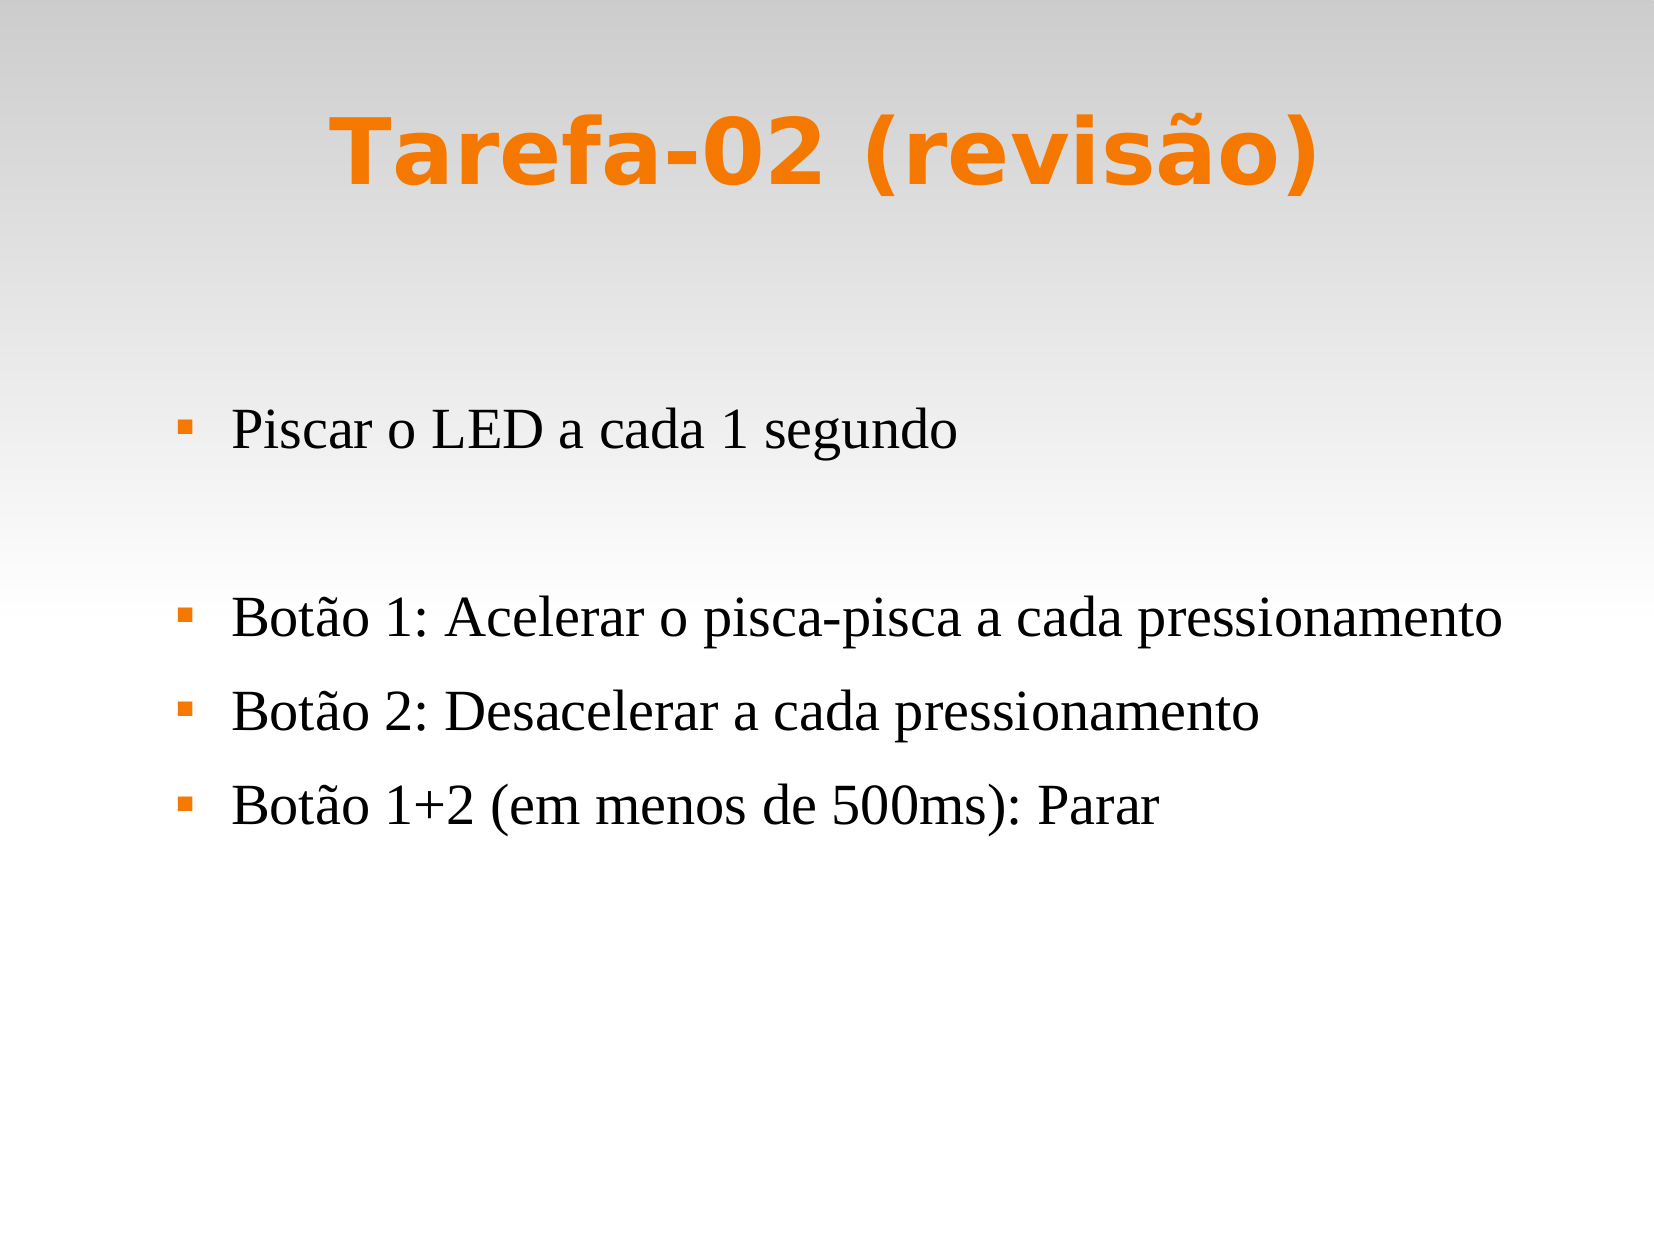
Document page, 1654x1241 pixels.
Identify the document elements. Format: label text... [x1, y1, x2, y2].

list Piscar o LED a cada 1 segundo Botão 1: Acelerar o pisca-pisca a cada pressionamento Botão 2: Desacelerar a cada pressionamento Botão 1+2 (em menos de 500ms): Parar [89, 302, 1576, 1121]
title Tarefa-02 (revisão) [82, 49, 1571, 257]
